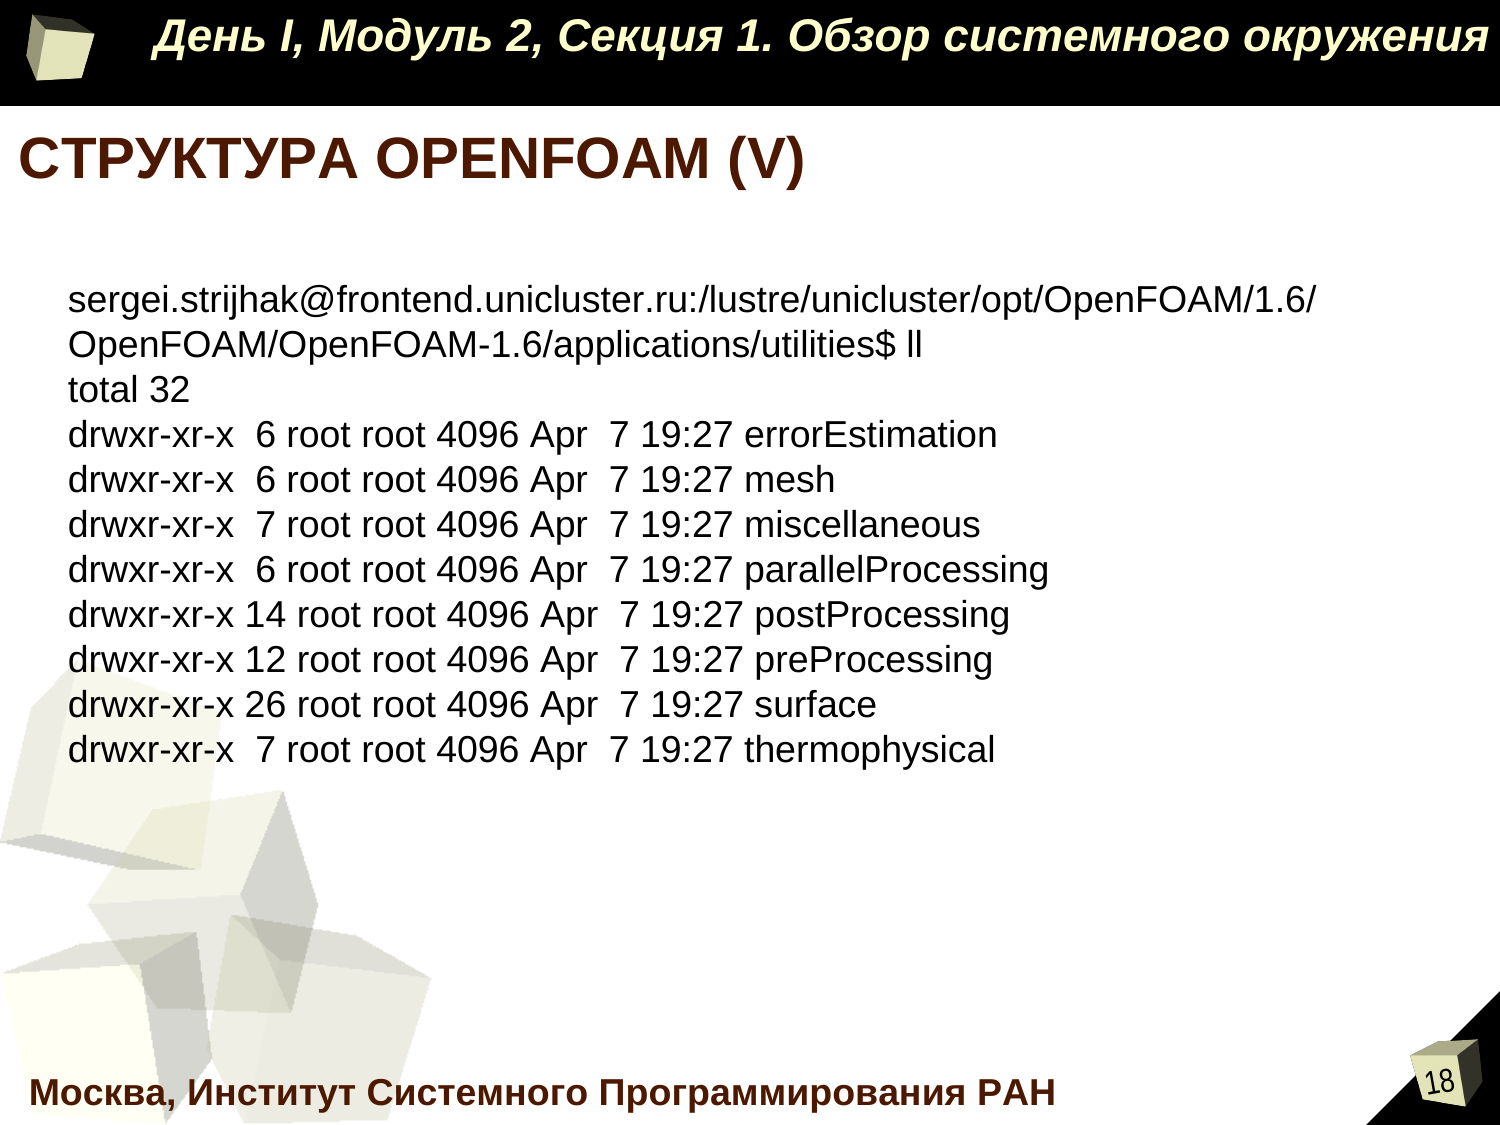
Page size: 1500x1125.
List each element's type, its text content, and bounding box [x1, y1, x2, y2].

text_box sergei.strijhak@frontend.unicluster.ru:/lustre/unicluster/opt/OpenFOAM/1.6/OpenFOAM/OpenFOAM-1.6/applications/utilities$ ll total 32 drwxr-xr-x 6 root root 4096 Apr 7 19:27 errorEstimation drwxr-xr-x 6 root root 4096 Apr 7 19:27 mesh drwxr-xr-x 7 root root 4096 Apr 7 19:27 miscellaneous drwxr-xr-x 6 root root 4096 Apr 7 19:27 parallelProcessing drwxr-xr-x 14 root root 4096 Apr 7 19:27 postProcessing drwxr-xr-x 12 root root 4096 Apr 7 19:27 preProcessing drwxr-xr-x 26 root root 4096 Apr 7 19:27 surface drwxr-xr-x 7 root root 4096 Apr 7 19:27 thermophysical [53, 267, 1448, 778]
picture [0, 659, 433, 1125]
picture [423, 1088, 433, 1102]
text_box СТРУКТУРА OPENFOAM (V) [4, 112, 1500, 198]
